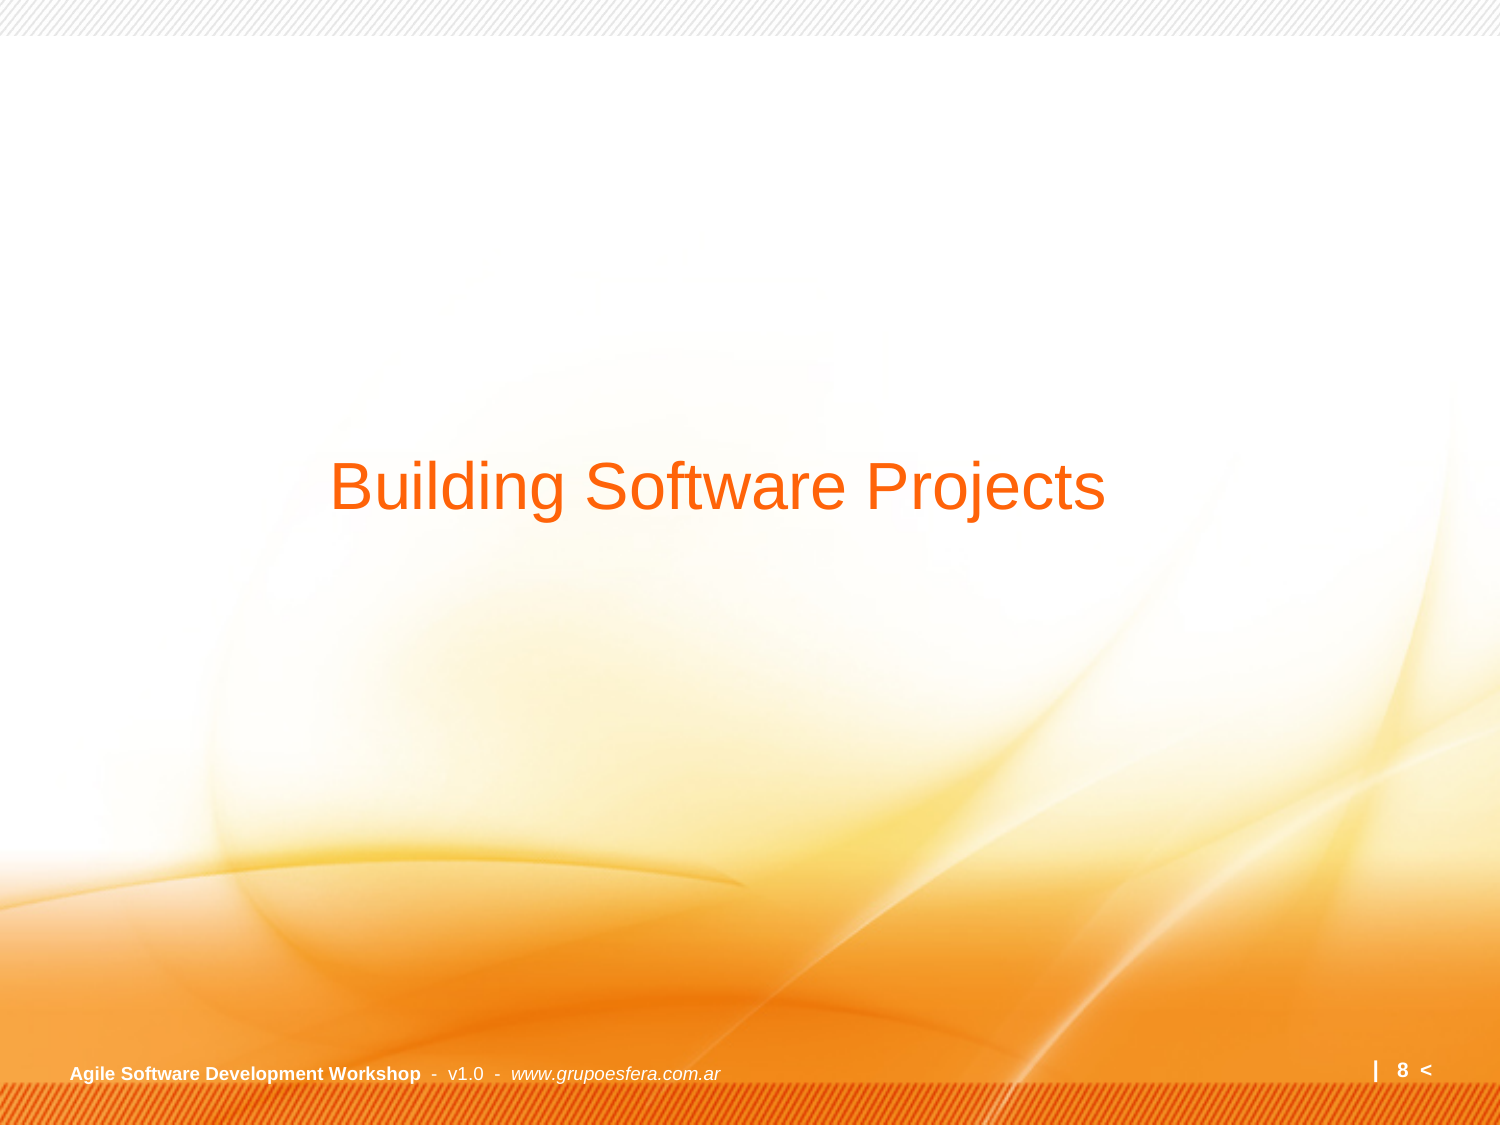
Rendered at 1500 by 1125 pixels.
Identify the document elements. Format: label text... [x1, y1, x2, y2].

title Building Software Projects [104, 448, 1333, 745]
picture [0, 0, 1500, 1125]
